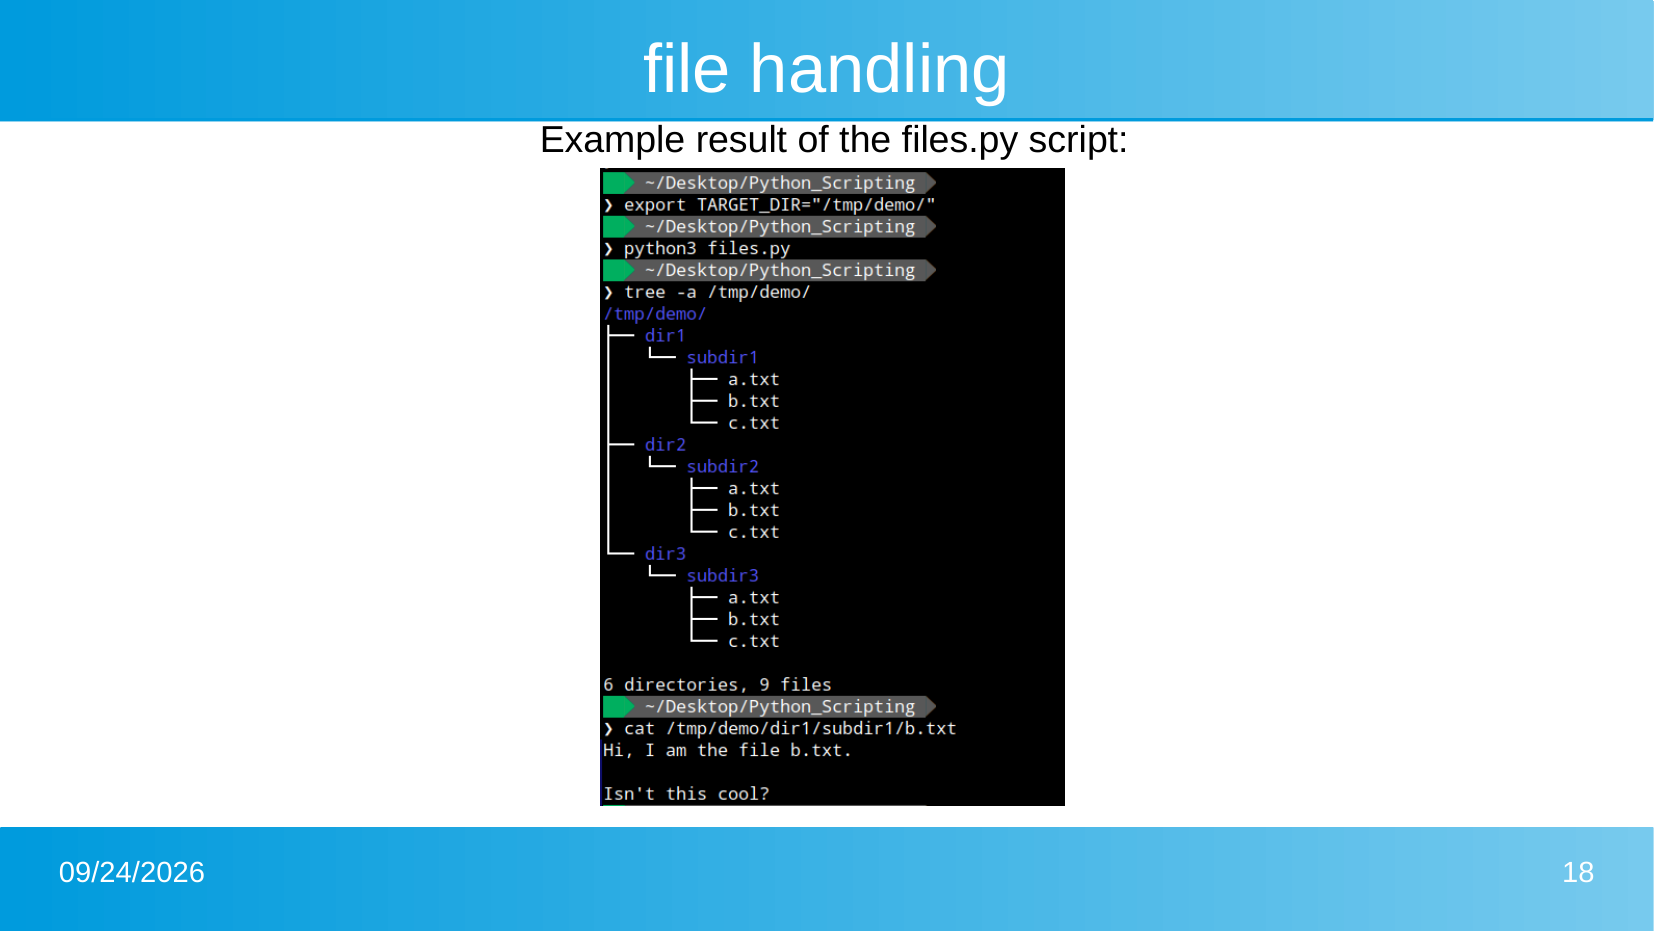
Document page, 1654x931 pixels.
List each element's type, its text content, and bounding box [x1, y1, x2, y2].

text_box Example result of the files.py script: [525, 111, 1144, 169]
picture [600, 168, 1065, 806]
title file handling [59, 29, 1595, 108]
